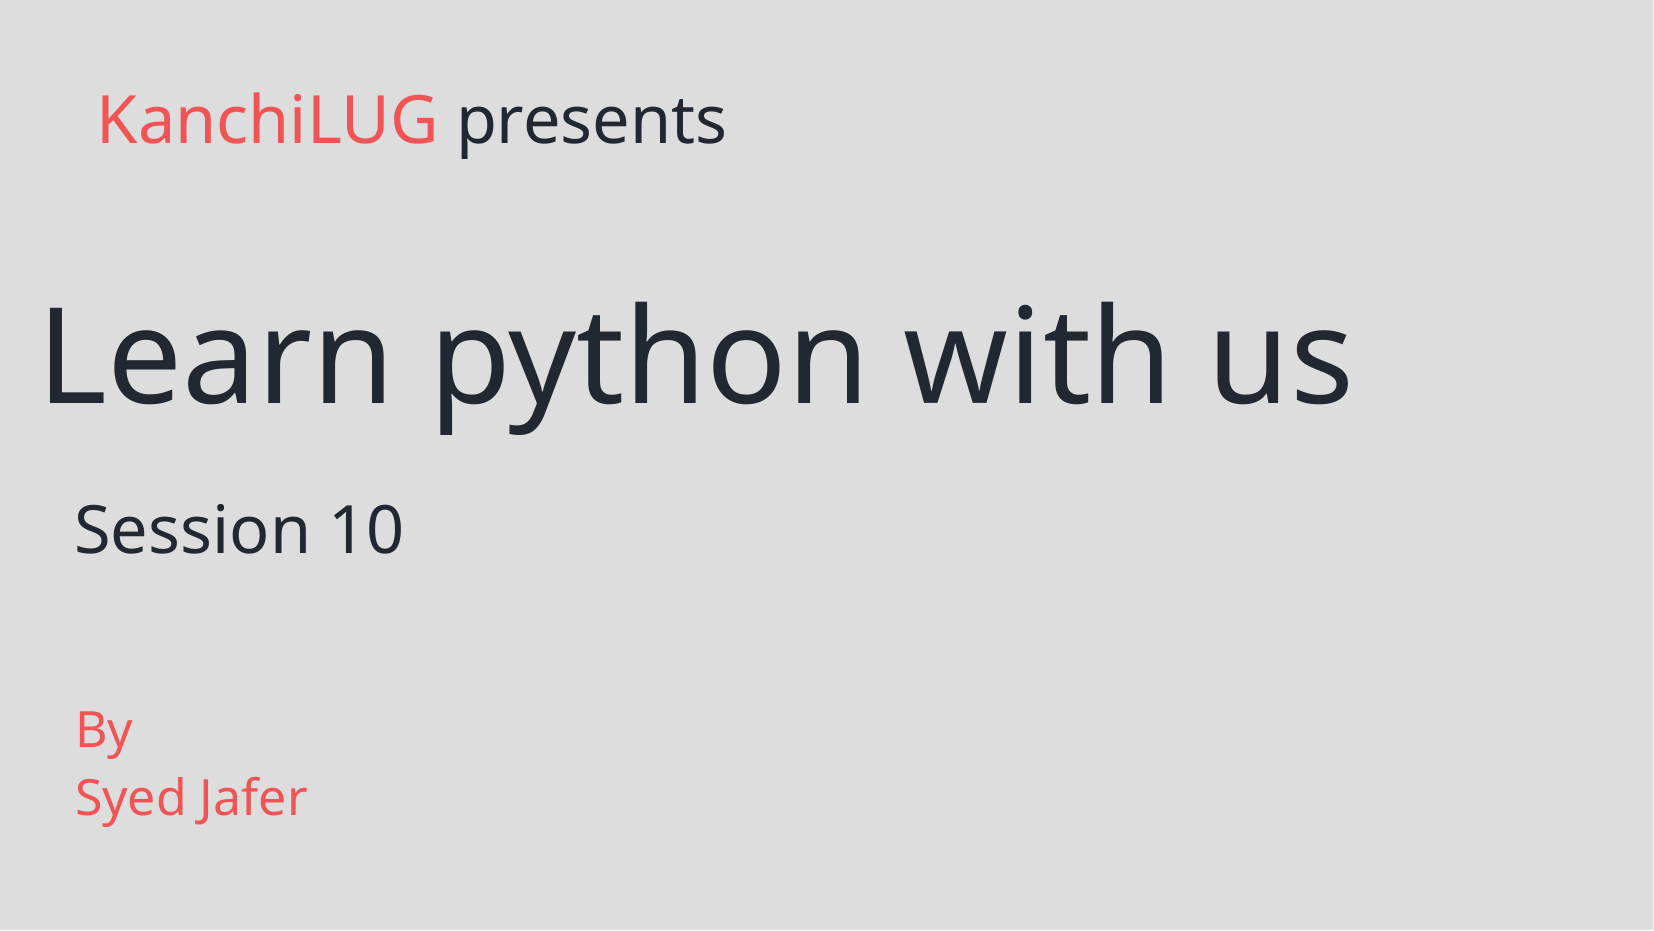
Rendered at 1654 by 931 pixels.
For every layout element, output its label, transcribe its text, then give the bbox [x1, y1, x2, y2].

title Learn python with us [37, 187, 1568, 518]
title Session 10 [0, 450, 518, 606]
title KanchiLUG presents [0, 75, 826, 161]
title By Syed Jafer [75, 661, 1163, 863]
